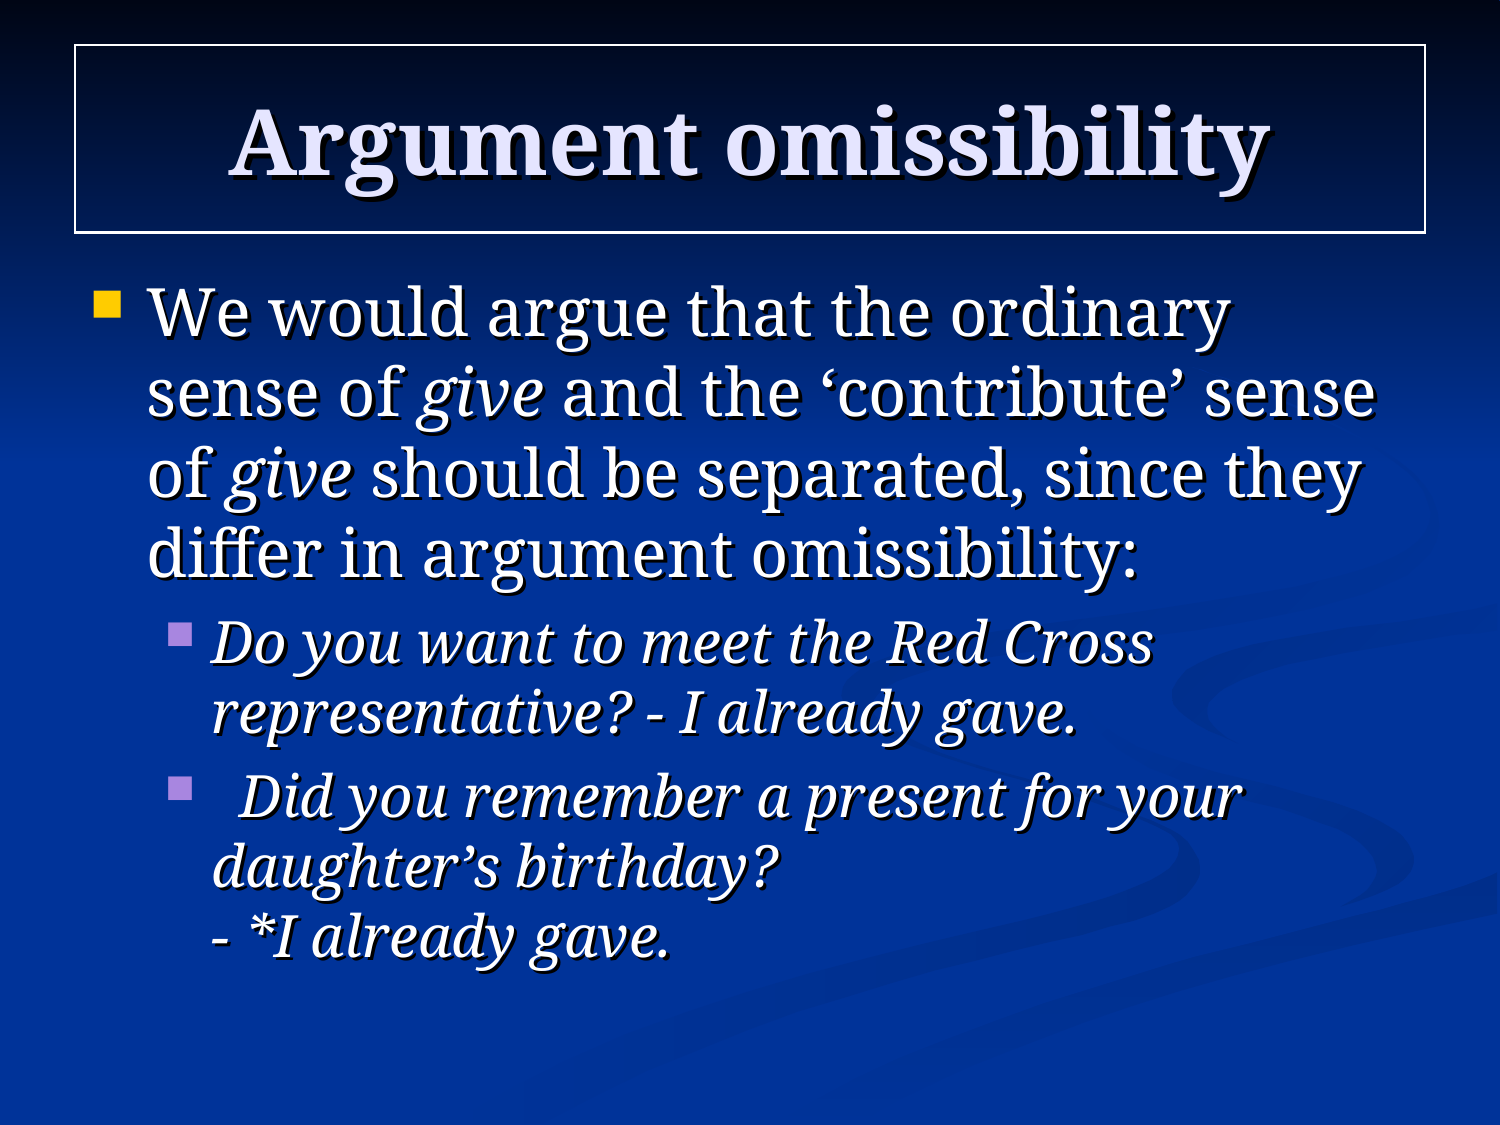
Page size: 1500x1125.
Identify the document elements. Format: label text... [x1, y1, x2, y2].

list We would argue that the ordinary sense of give and the ‘contribute’ sense of give should be separated, since they differ in argument omissibility: Do you want to meet the Red Cross representative? - I already gave. Did you remember a present for your daughter’s birthday? - *I already gave. [75, 262, 1426, 1001]
title Argument omissibility [75, 45, 1426, 233]
